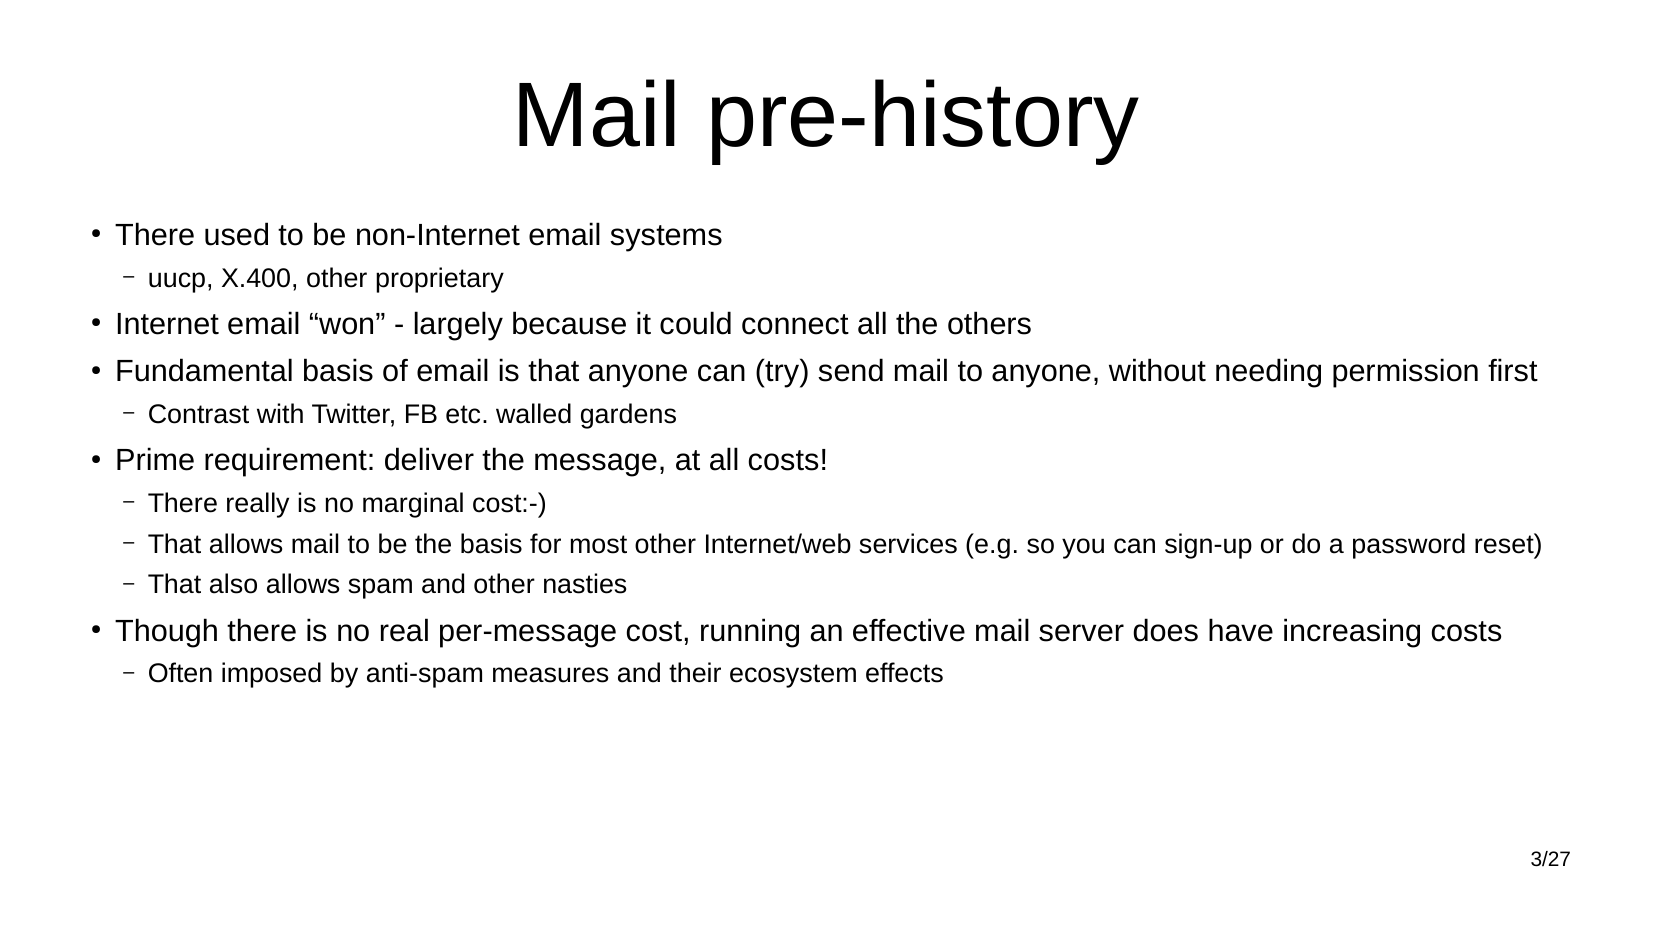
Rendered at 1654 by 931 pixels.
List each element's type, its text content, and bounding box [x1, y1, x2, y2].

title Mail pre-history [82, 37, 1571, 193]
list There used to be non-Internet email systems uucp, X.400, other proprietary Internet email “won” - largely because it could connect all the others Fundamental basis of email is that anyone can (try) send mail to anyone, without needing permission first Contrast with Twitter, FB etc. walled gardens Prime requirement: deliver the message, at all costs! There really is no marginal cost:-) That allows mail to be the basis for most other Internet/web services (e.g. so you can sign-up or do a password reset) That also allows spam and other nasties Though there is no real per-message cost, running an effective mail server does have increasing costs Often imposed by anti-spam measures and their ecosystem effects [82, 217, 1571, 758]
